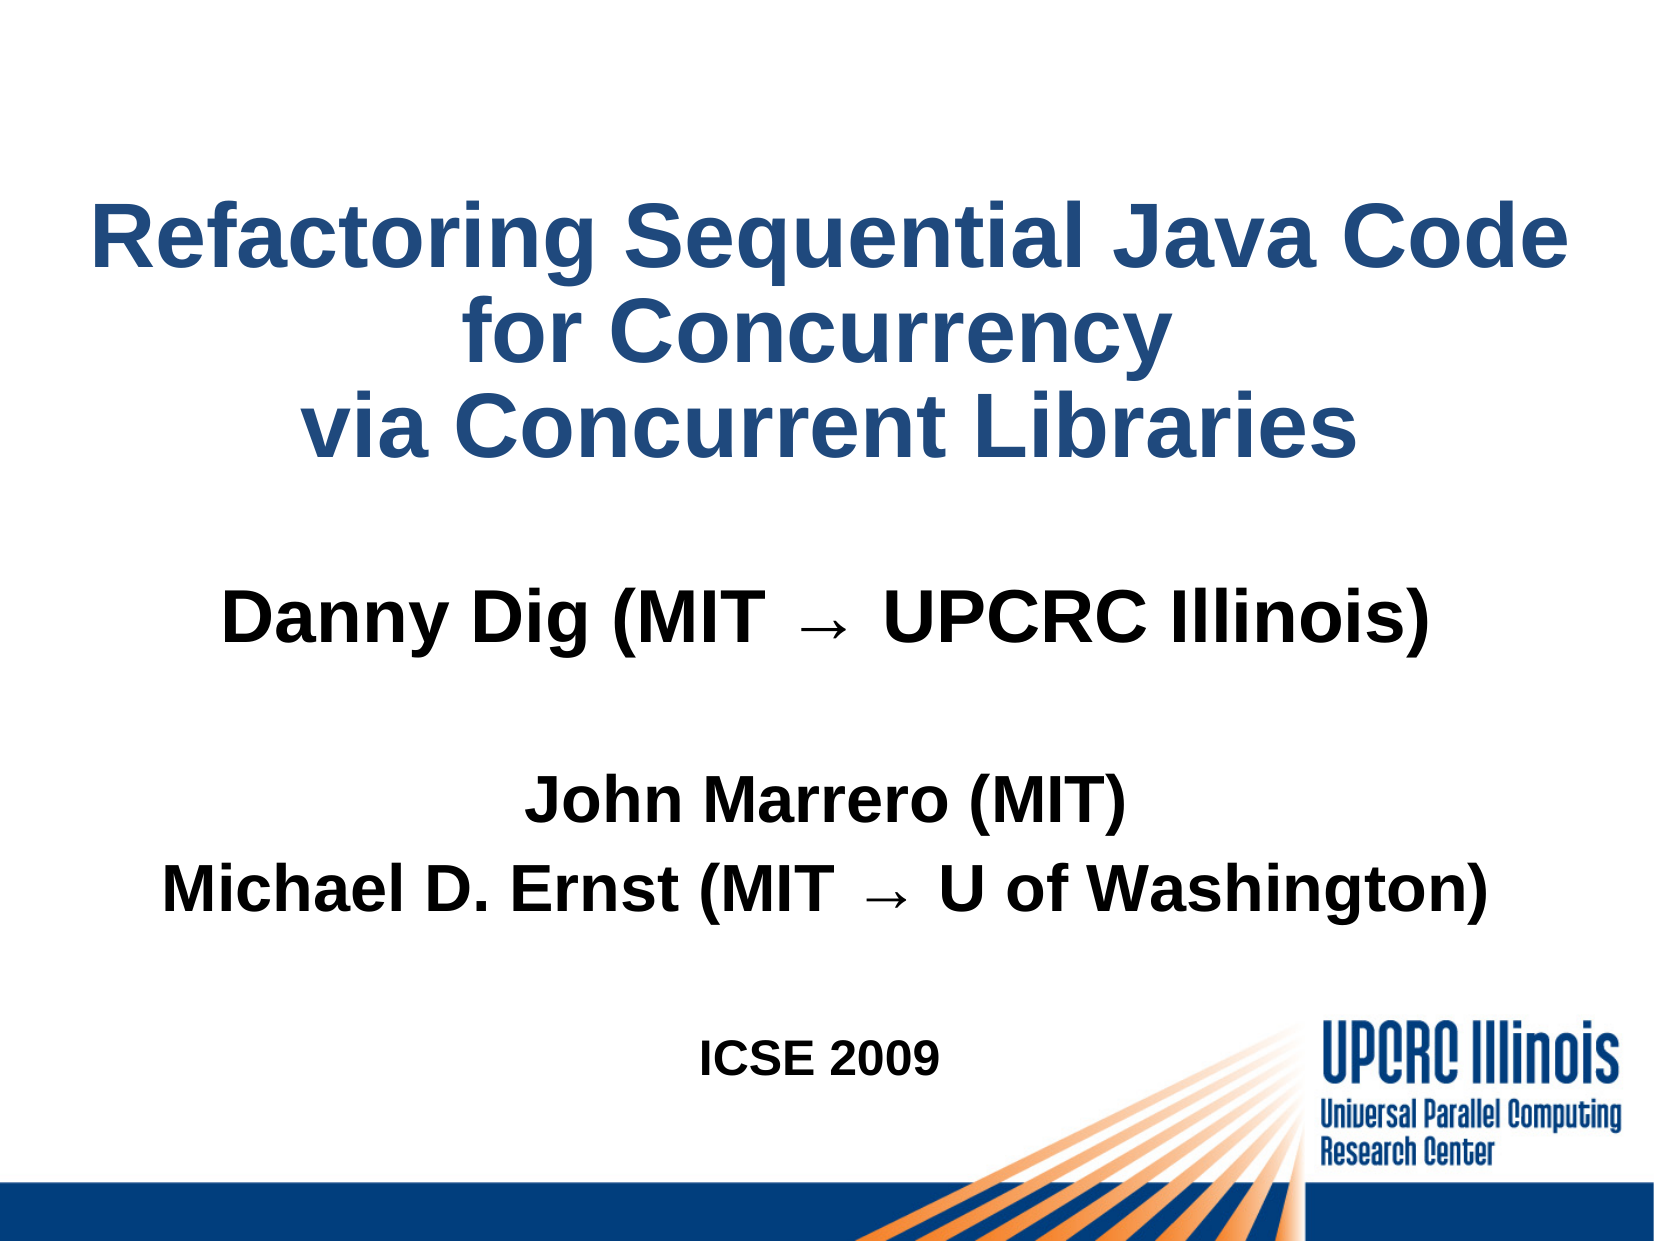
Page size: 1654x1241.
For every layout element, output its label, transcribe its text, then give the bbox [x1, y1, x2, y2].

picture [0, 1005, 1654, 1241]
subtitle Danny Dig (MIT → UPCRC Illinois) John Marrero (MIT) Michael D. Ernst (MIT → U of Washington) ICSE 2009 [82, 562, 1571, 1102]
title Refactoring Sequential Java Code for Concurrency via Concurrent Libraries [86, 187, 1576, 481]
